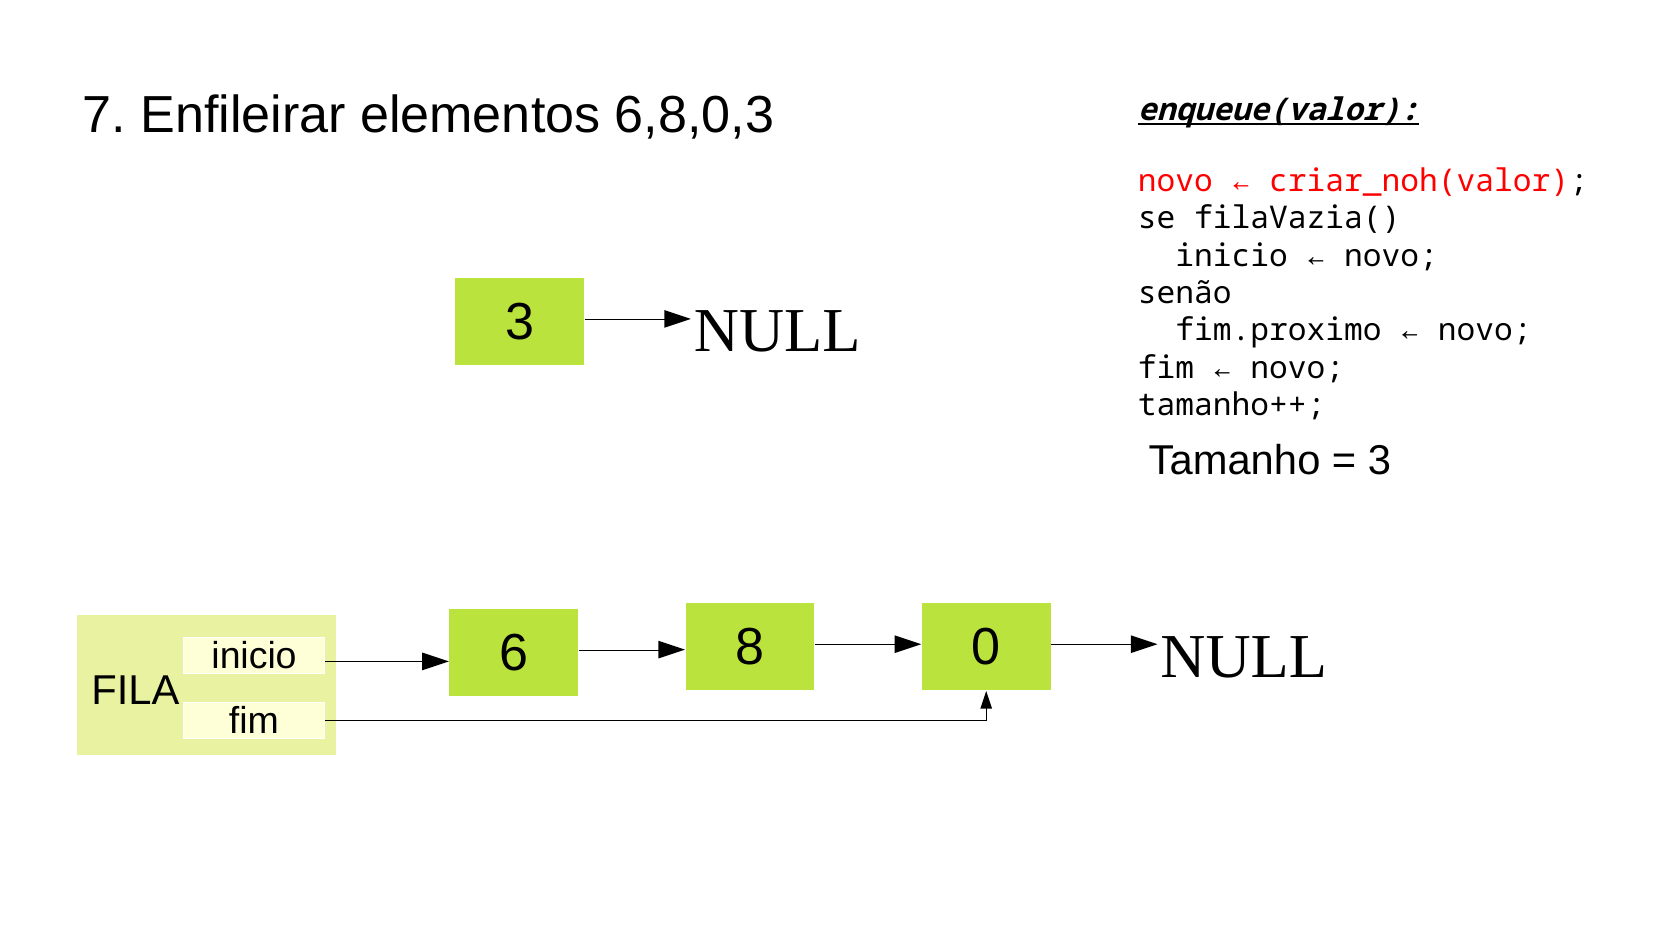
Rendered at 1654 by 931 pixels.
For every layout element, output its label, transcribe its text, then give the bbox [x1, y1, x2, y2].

text_box 8 [685, 602, 815, 691]
text_box [76, 721, 337, 756]
text_box 0 [921, 602, 1052, 691]
text_box 3 [454, 277, 585, 366]
text_box FILA [76, 659, 195, 721]
title 7. Enfileirar elementos 6,8,0,3 [82, 37, 1571, 193]
text_box 6 [448, 608, 579, 697]
text_box fim [183, 702, 325, 739]
text_box inicio [183, 637, 325, 674]
text_box [195, 662, 337, 720]
text_box enqueue(valor): novo ← criar_noh(valor); se filaVazia() inicio ← novo; senão fim.proximo ← novo; fim ← novo; tamanho++; [1123, 81, 1613, 430]
text_box NULL [679, 288, 880, 367]
text_box Tamanho = 3 [1133, 430, 1418, 491]
text_box [76, 614, 337, 661]
text_box NULL [1145, 614, 1347, 692]
